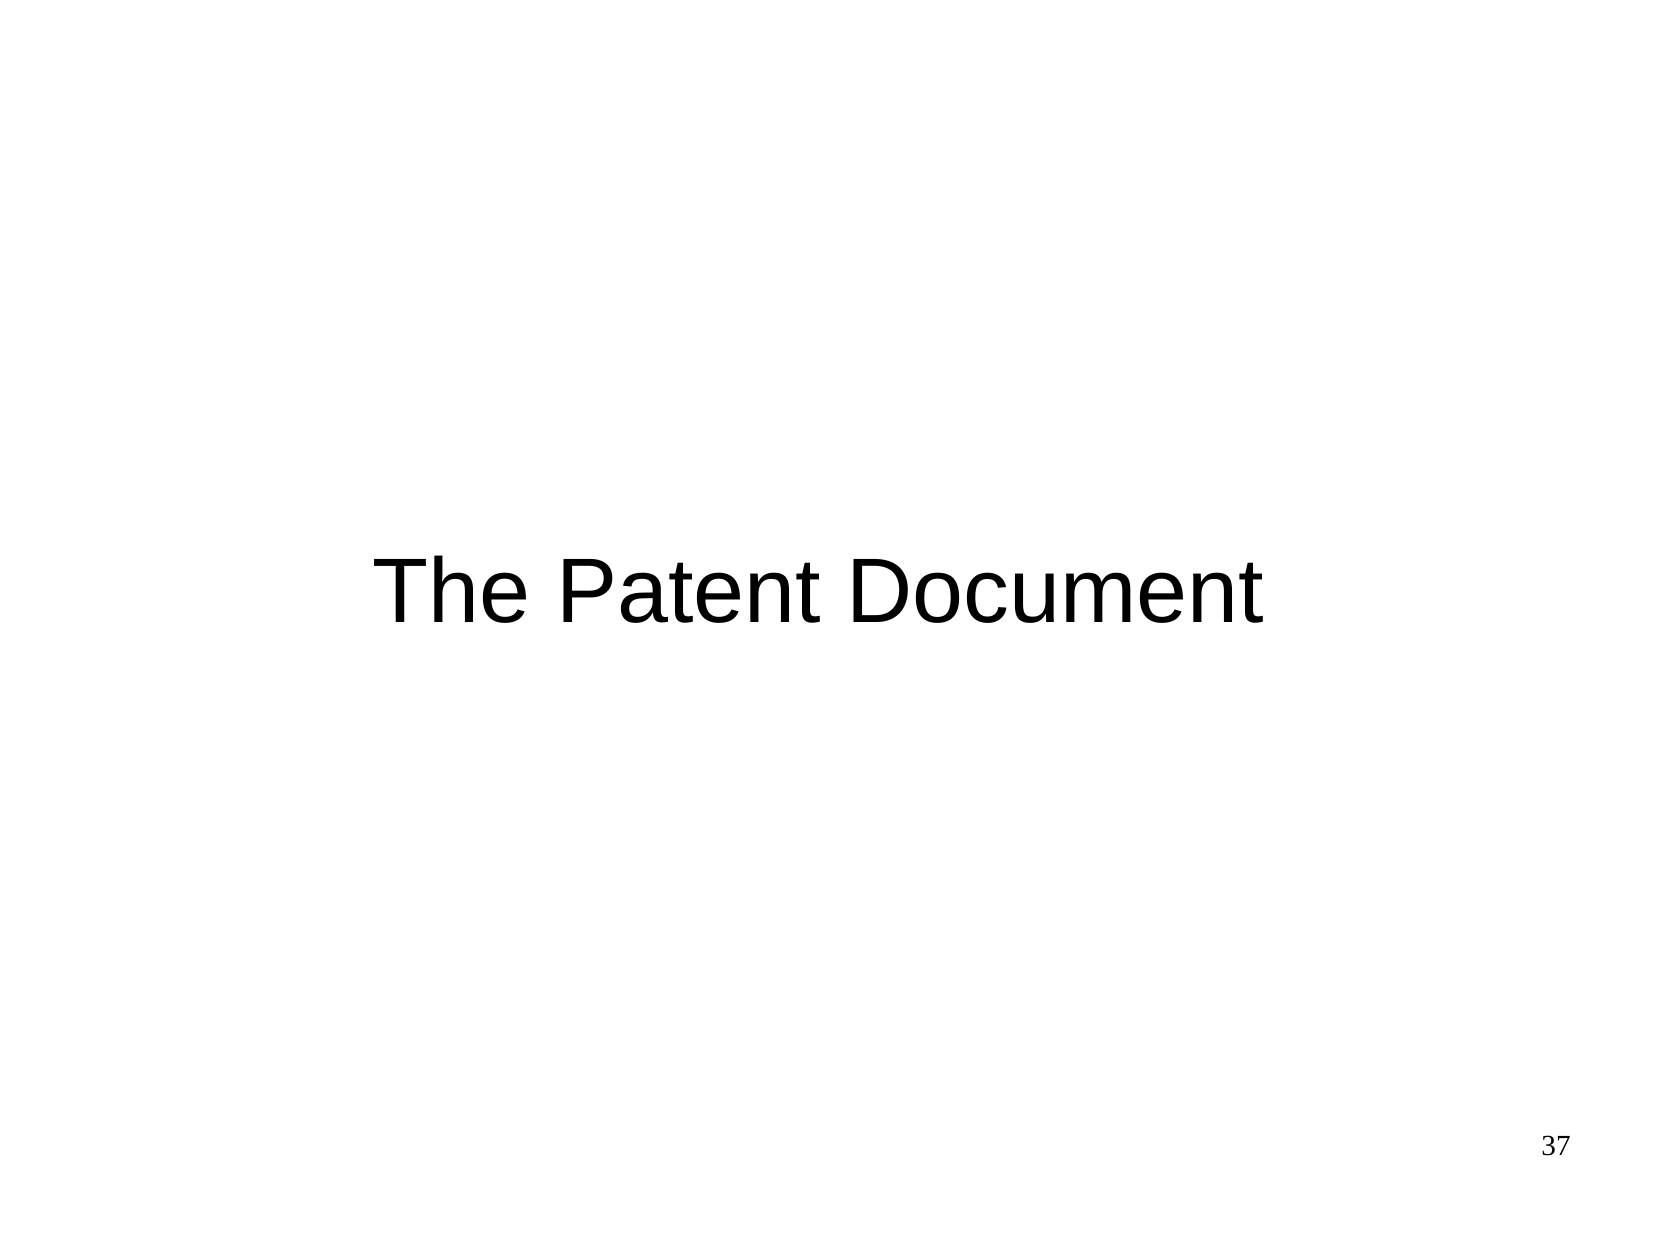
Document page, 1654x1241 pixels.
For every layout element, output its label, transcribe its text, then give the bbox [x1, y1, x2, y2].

title The Patent Document [75, 487, 1564, 695]
